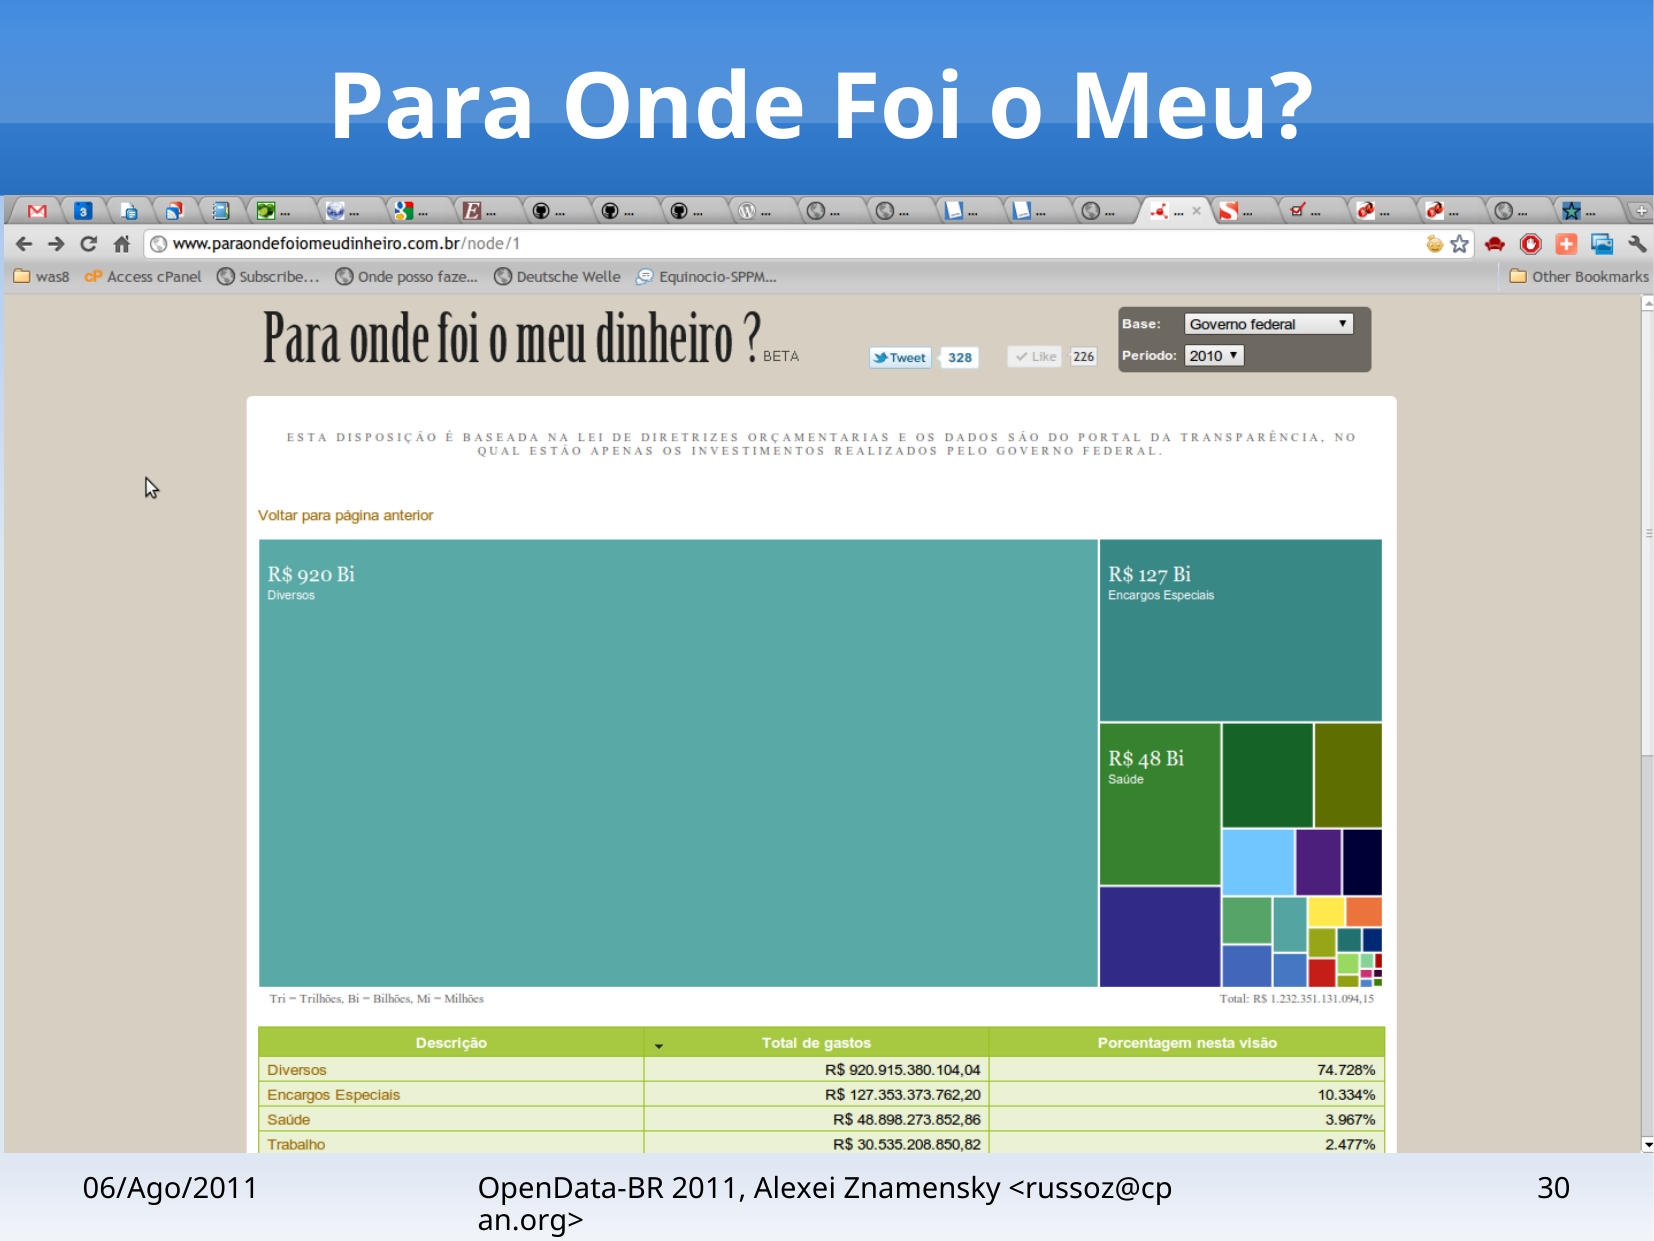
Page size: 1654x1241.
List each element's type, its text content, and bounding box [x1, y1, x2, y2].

title Para Onde Foi o Meu? [76, 0, 1565, 195]
picture [0, 0, 1654, 1241]
